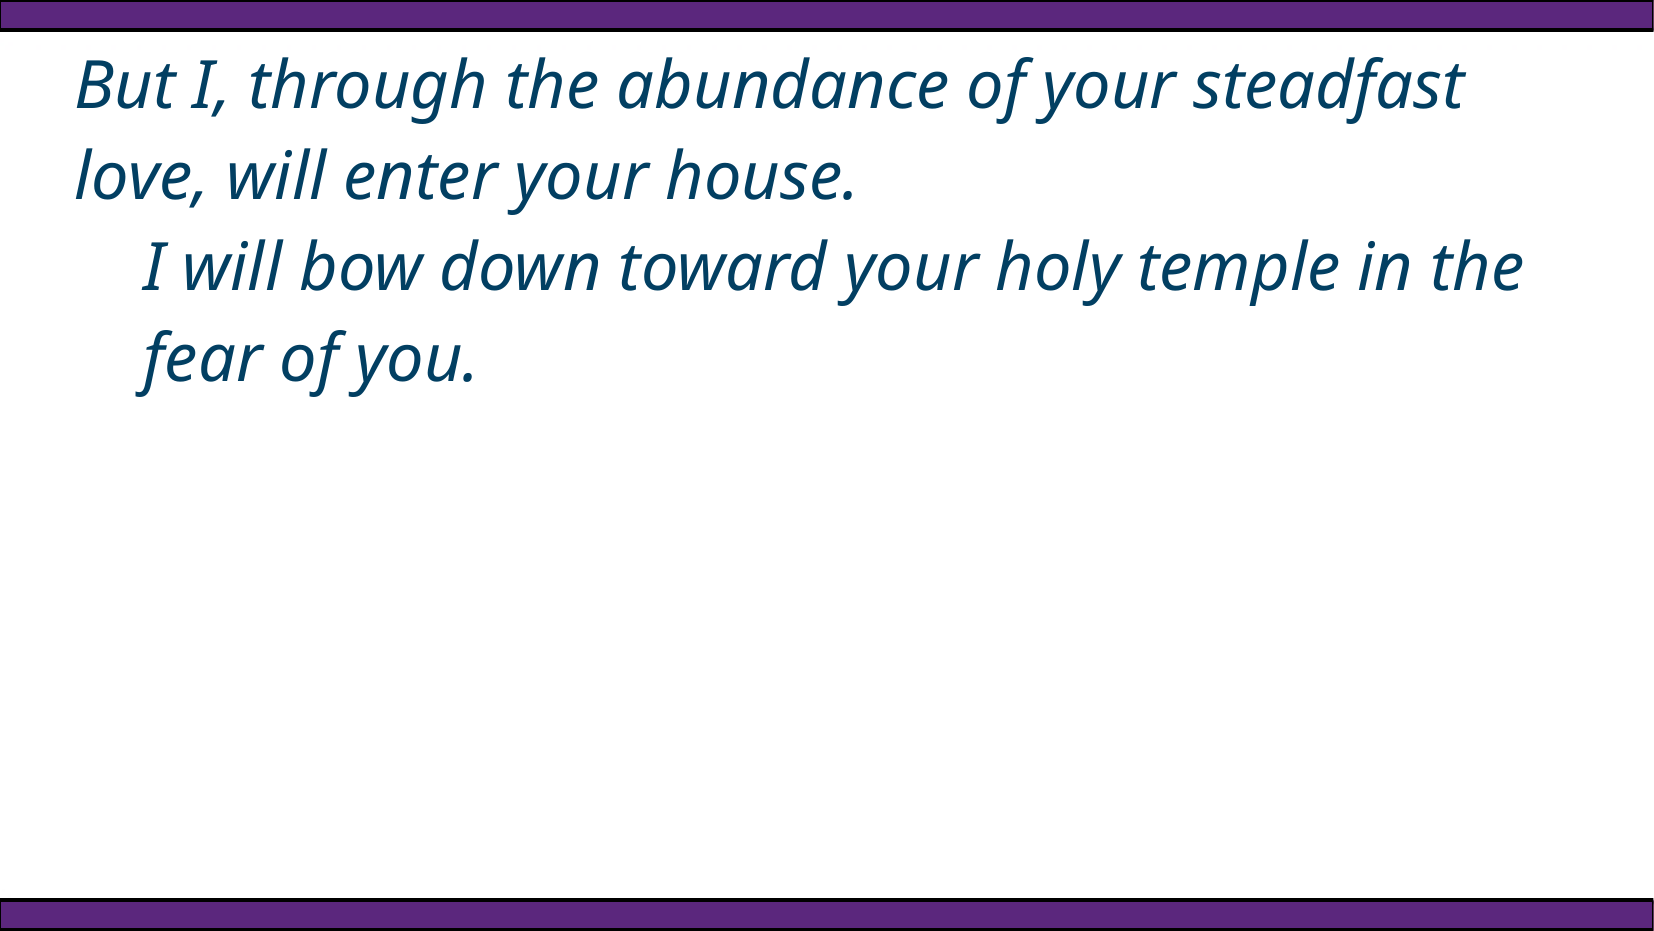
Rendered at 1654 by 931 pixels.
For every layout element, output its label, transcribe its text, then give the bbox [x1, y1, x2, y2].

text_box But I, through the abundance of your steadfast love, will enter your house. I will bow down toward your holy temple in the fear of you. [60, 30, 1591, 417]
text_box [0, 900, 1654, 931]
text_box [0, 0, 1654, 31]
picture [0, 31, 1654, 900]
